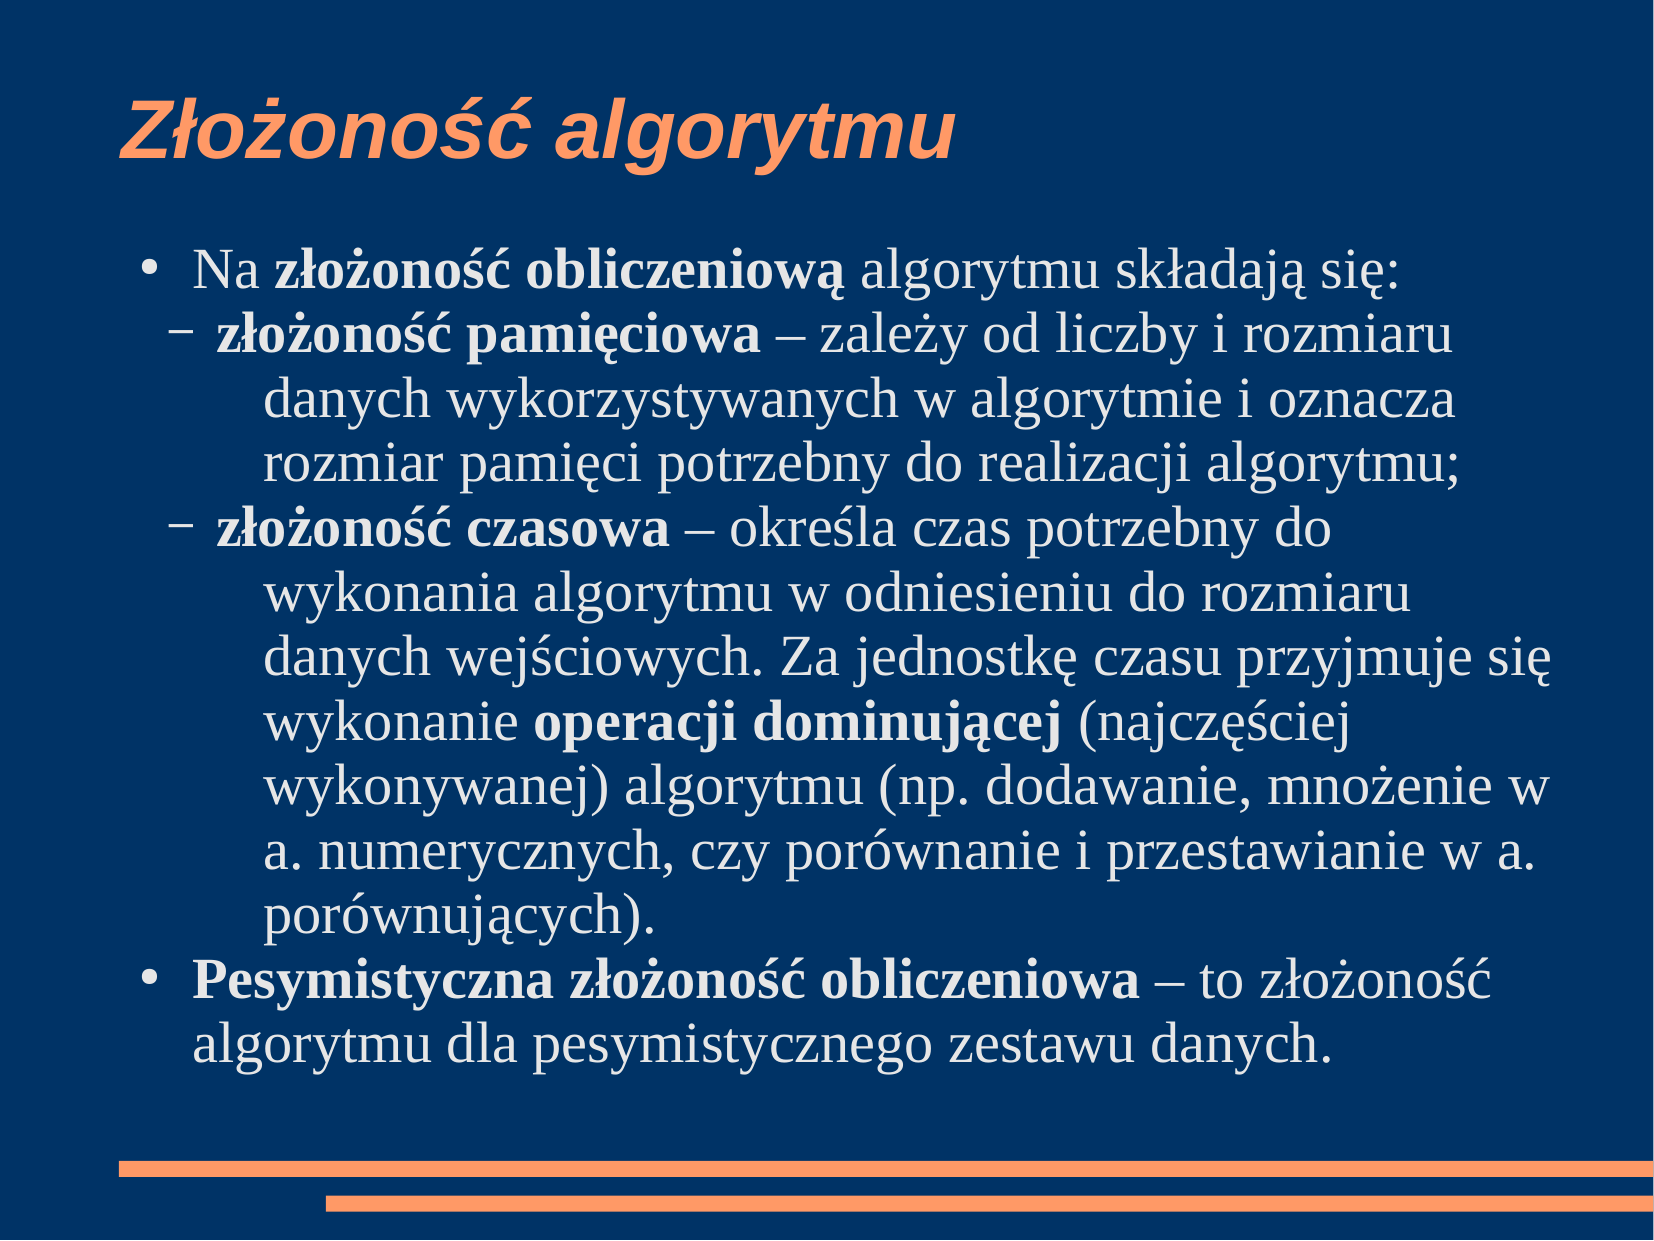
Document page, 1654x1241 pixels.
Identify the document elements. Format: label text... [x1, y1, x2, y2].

title Złożoność algorytmu [121, 53, 1211, 207]
list Na złożoność obliczeniową algorytmu składają się: złożoność pamięciowa – zależy od liczby i rozmiaru danych wykorzystywanych w algorytmie i oznacza rozmiar pamięci potrzebny do realizacji algorytmu; złożoność czasowa – określa czas potrzebny do wykonania algorytmu w odniesieniu do rozmiaru danych wejściowych. Za jednostkę czasu przyjmuje się wykonanie operacji dominującej (najczęściej wykonywanej) algorytmu (np. dodawanie, mnożenie w a. numerycznych, czy porównanie i przestawianie w a. porównujących). Pesymistyczna złożoność obliczeniowa – to złożoność algorytmu dla pesymistycznego zestawu danych. [121, 236, 1561, 1129]
